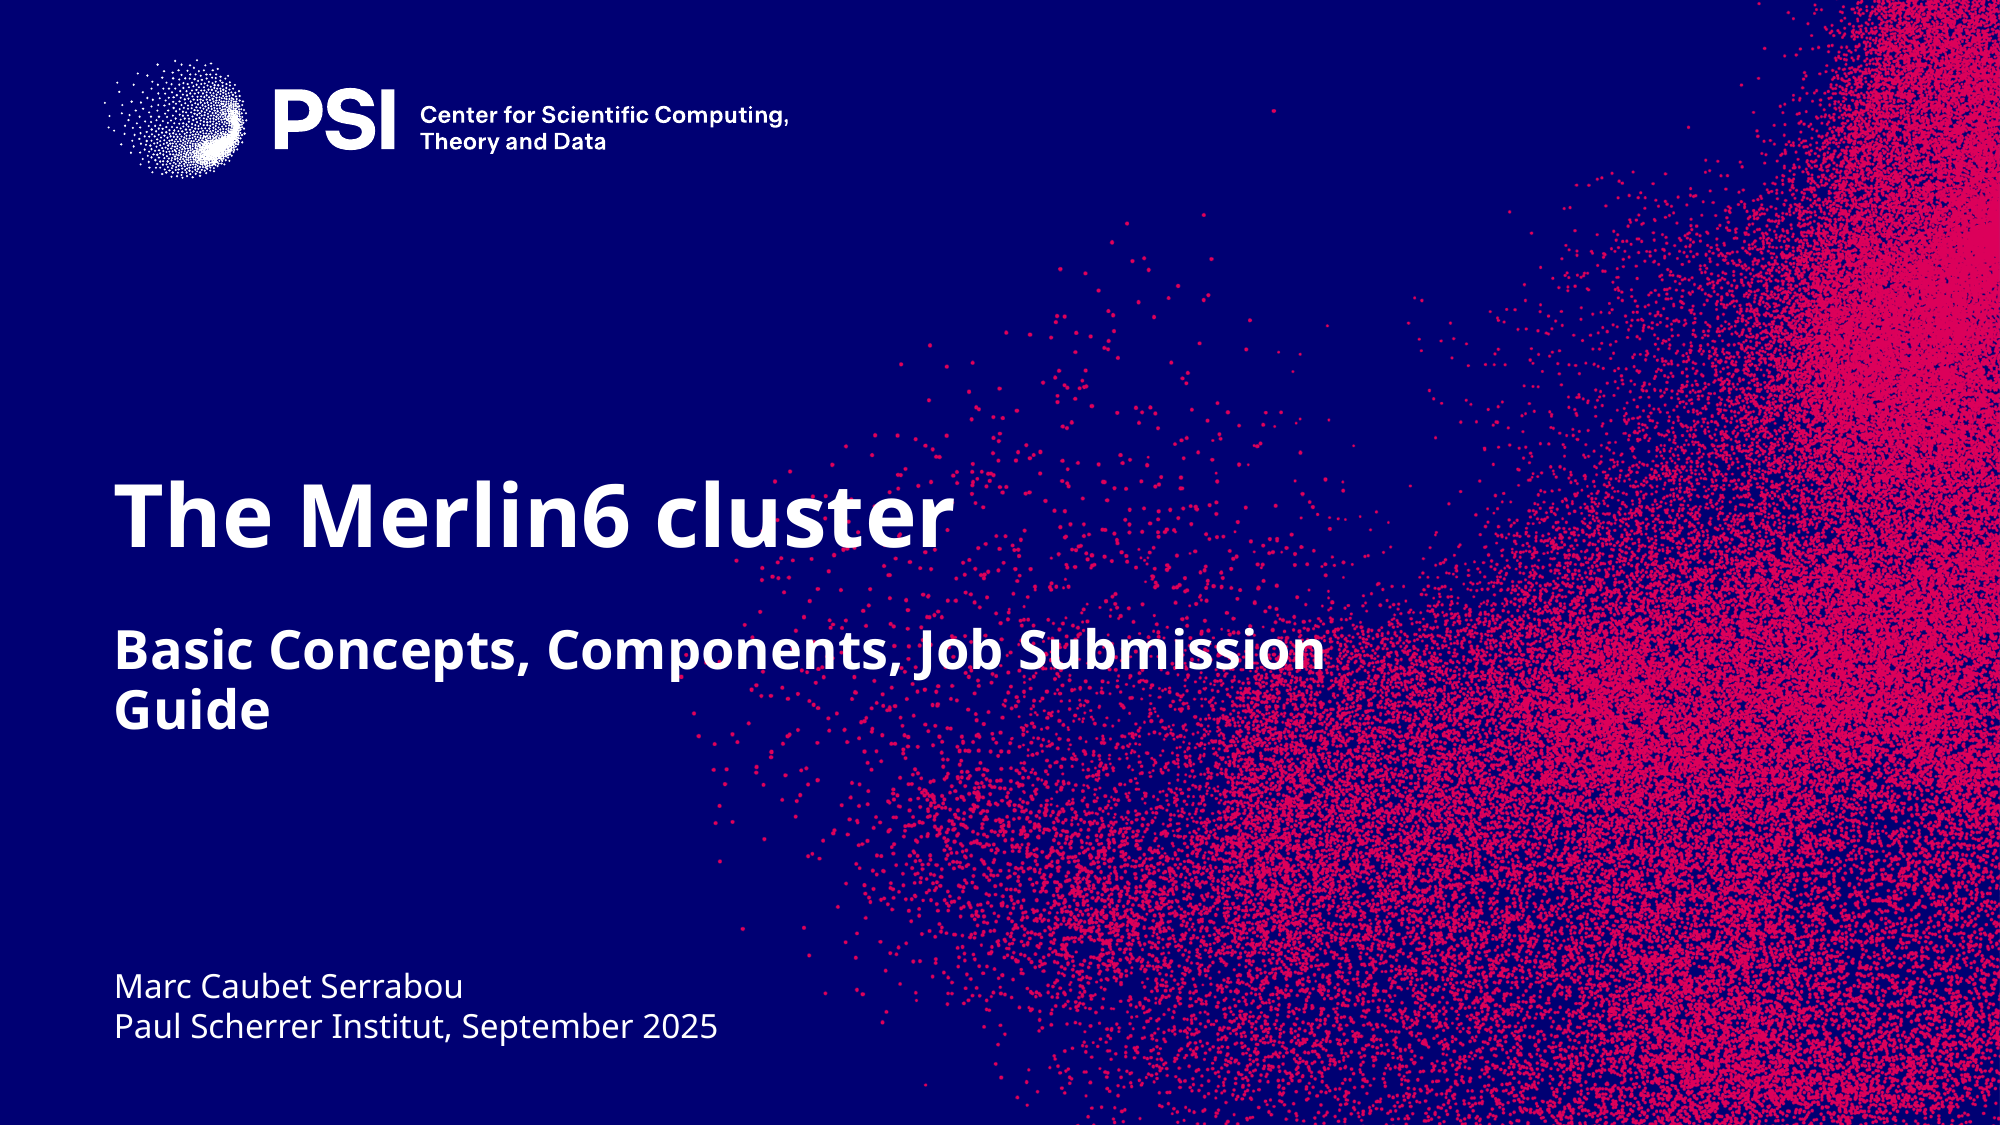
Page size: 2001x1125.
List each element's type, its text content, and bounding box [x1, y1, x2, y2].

picture [0, 0, 2000, 1125]
title The Merlin6 cluster [114, 237, 1434, 567]
list Paul Scherrer Institut, September 2025 [114, 1005, 983, 1047]
subtitle Basic Concepts, Components, Job Submission Guide [114, 621, 1434, 799]
list Marc Caubet Serrabou [114, 958, 983, 1005]
